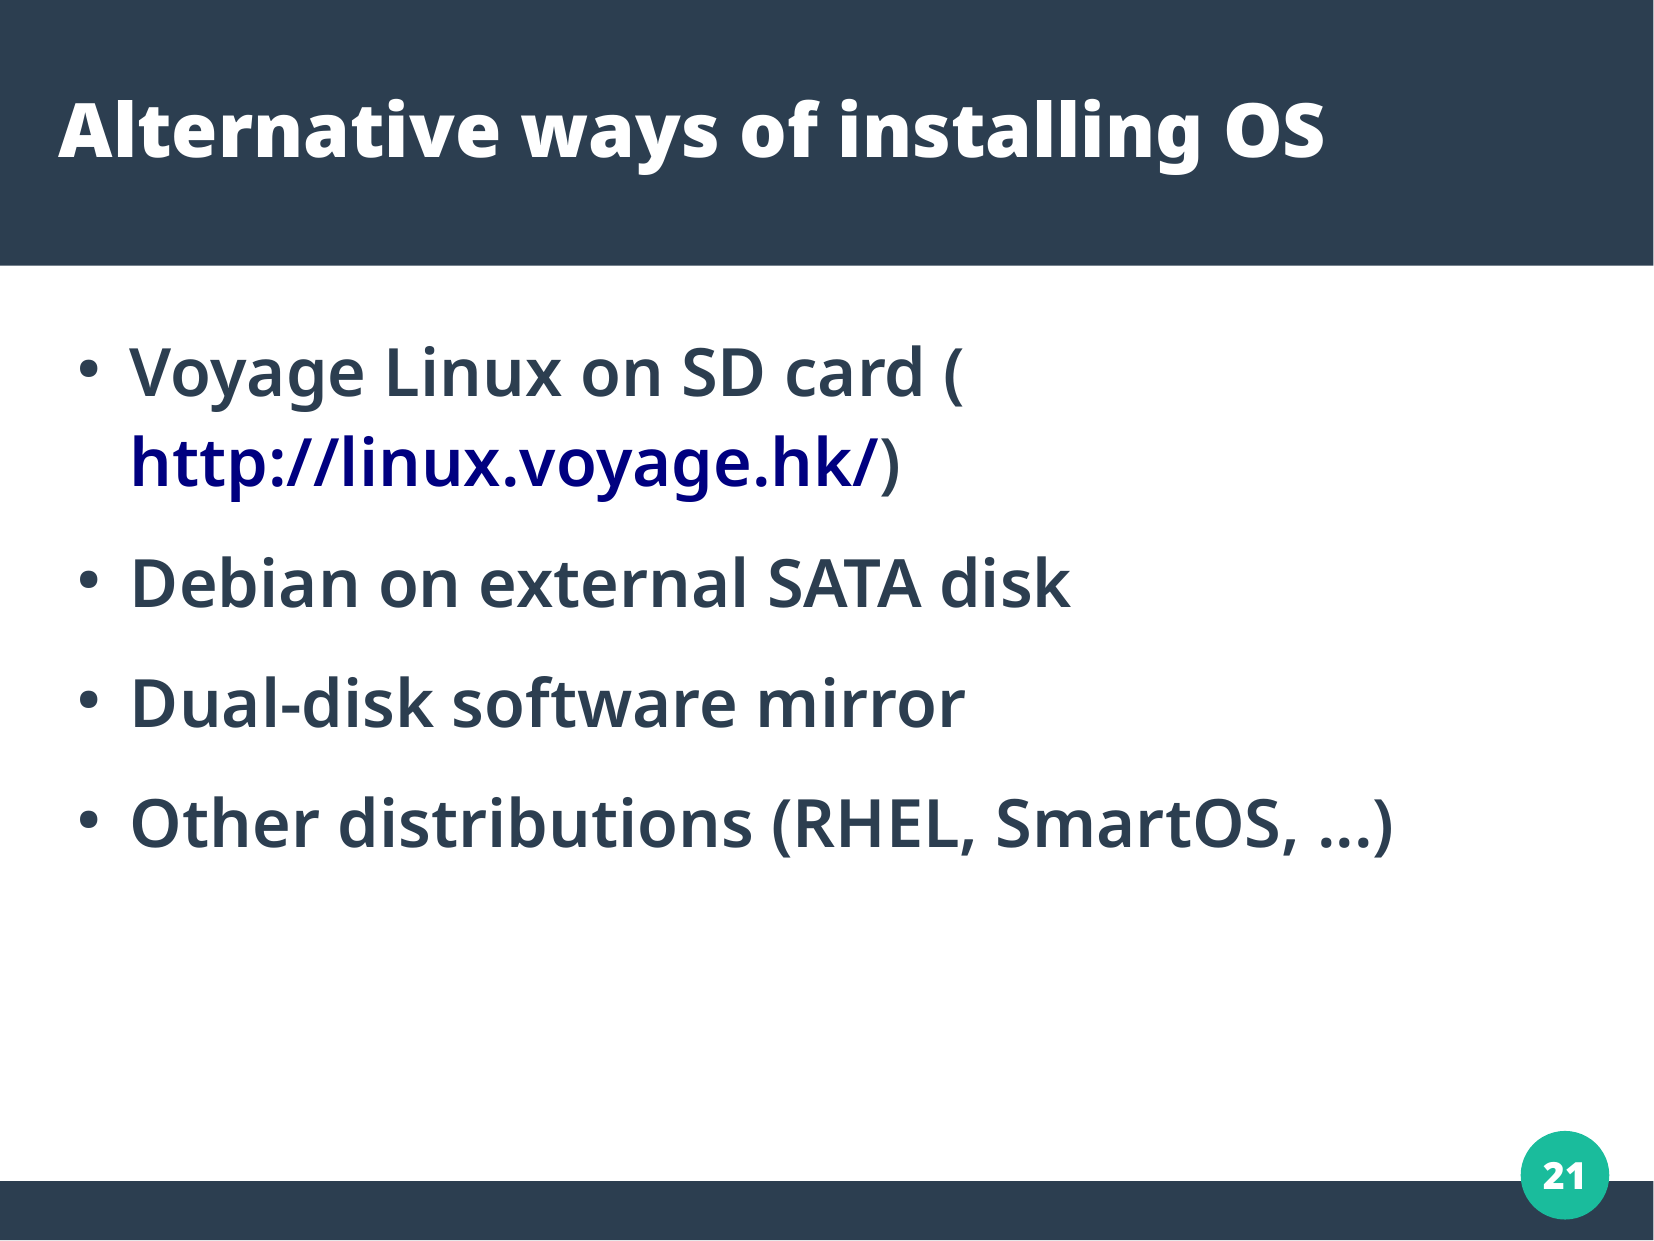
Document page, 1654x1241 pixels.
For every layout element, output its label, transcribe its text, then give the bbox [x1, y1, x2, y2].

list Voyage Linux on SD card (http://linux.voyage.hk/) Debian on external SATA disk Dual-disk software mirror Other distributions (RHEL, SmartOS, ...) [59, 324, 1595, 1152]
title Alternative ways of installing OS [59, 49, 1595, 207]
